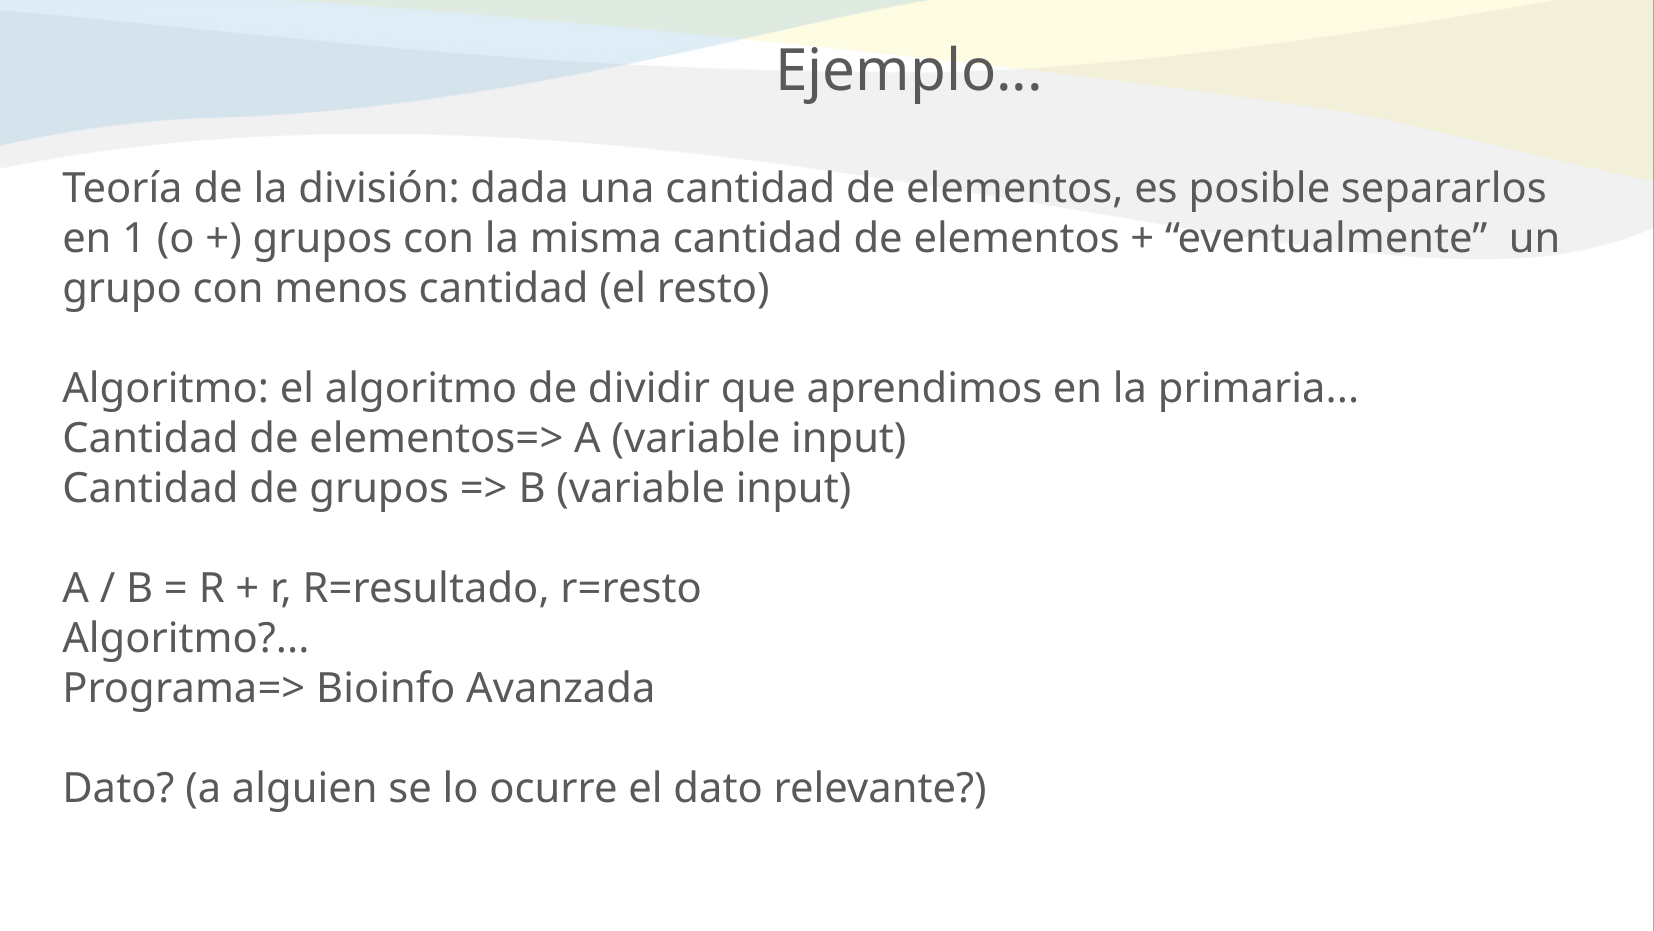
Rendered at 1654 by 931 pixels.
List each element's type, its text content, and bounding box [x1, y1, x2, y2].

picture [0, 0, 1654, 931]
text_box Ejemplo... [760, 24, 1604, 110]
text_box Teoría de la división: dada una cantidad de elementos, es posible separarlos en 1 (o +) grupos con la misma cantidad de elementos + “eventualmente” un grupo con menos cantidad (el resto) Algoritmo: el algoritmo de dividir que aprendimos en la primaria... Cantidad de elementos=> A (variable input) Cantidad de grupos => B (variable input) A / B = R + r, R=resultado, r=resto Algoritmo?... Programa=> Bioinfo Avanzada Dato? (a alguien se lo ocurre el dato relevante?) [47, 153, 1619, 869]
